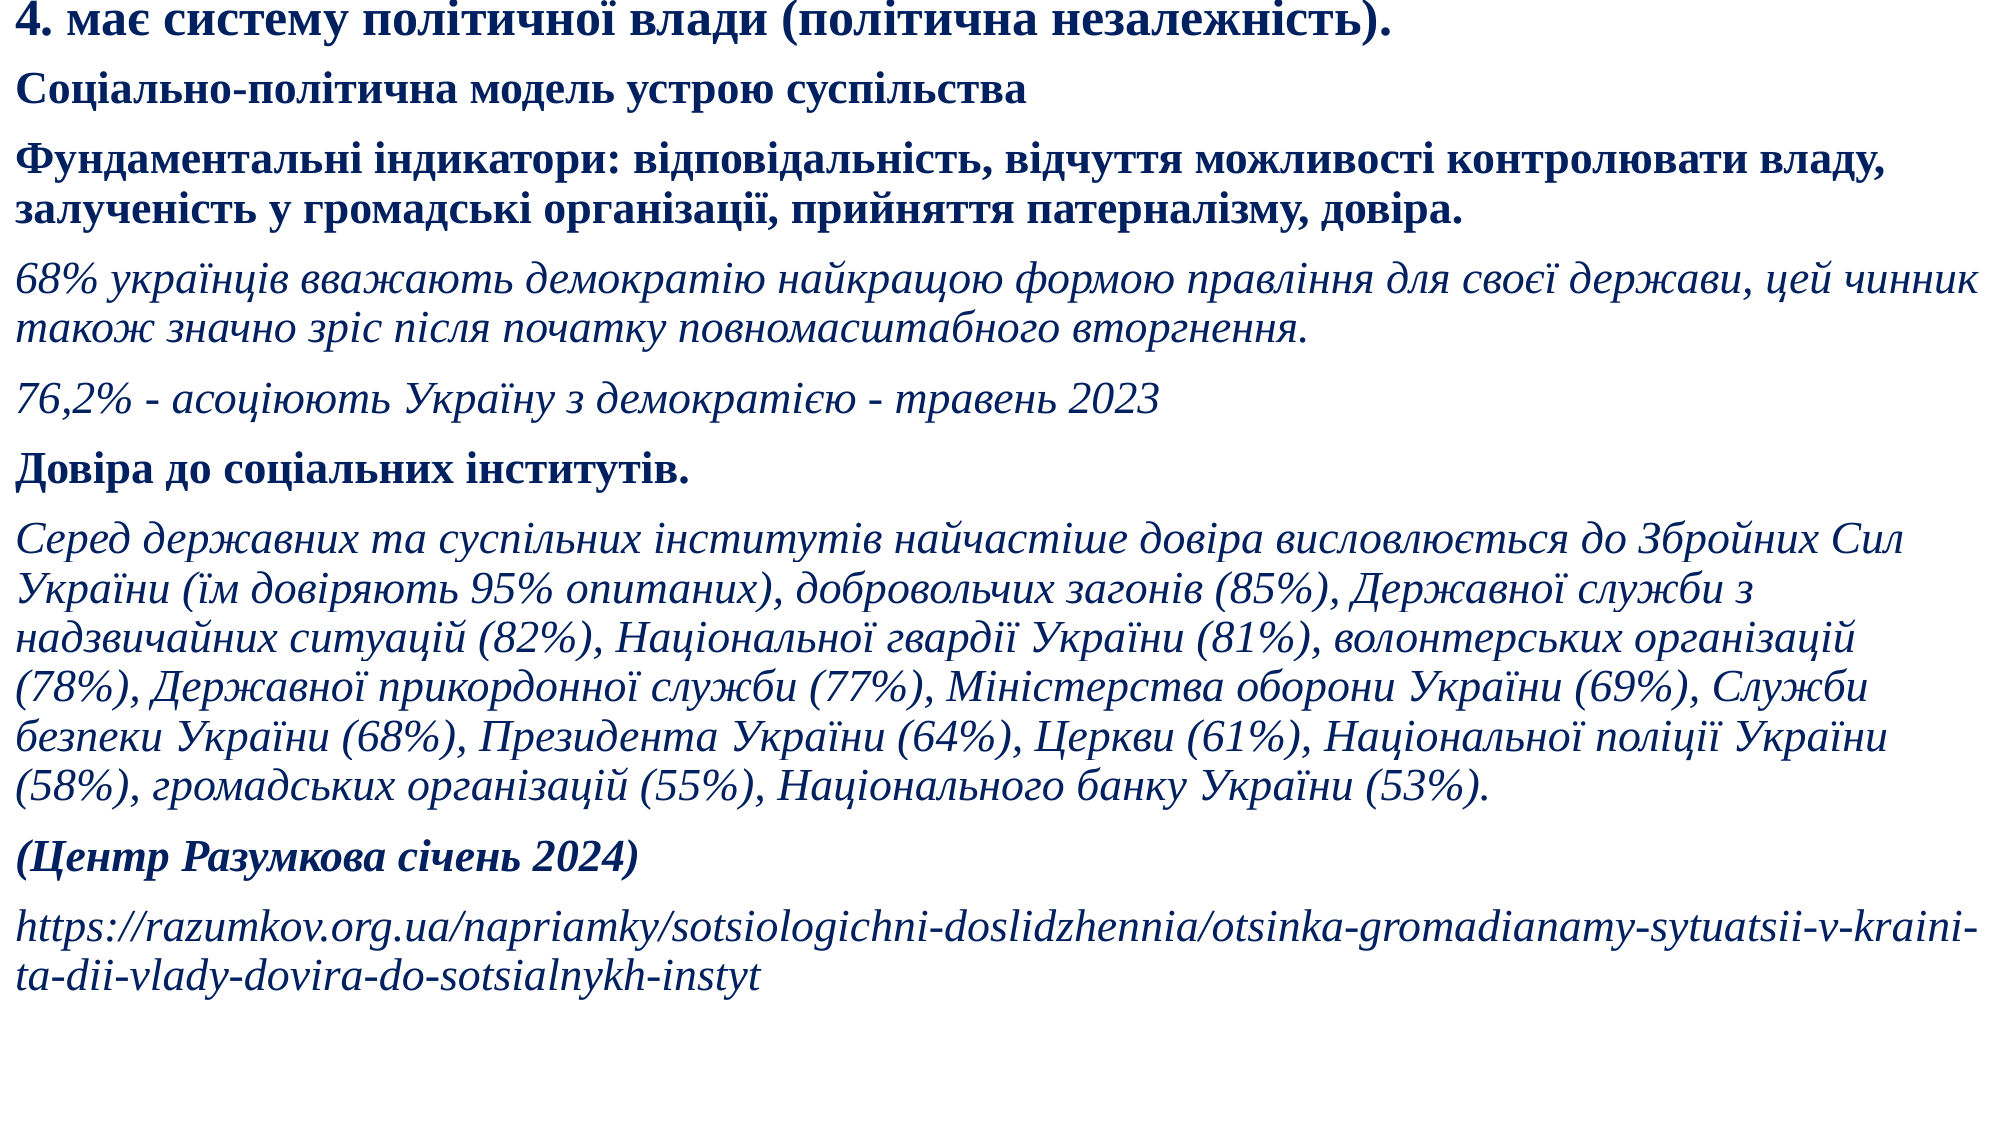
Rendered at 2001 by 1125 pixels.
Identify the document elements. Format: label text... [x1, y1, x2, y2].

list 4. має систему політичної влади (політична незалежність). Соціально-політична модель устрою суспільства Фундаментальні індикатори: відповідальність, відчуття можливості контролювати владу, залученість у громадські організації, прийняття патерналізму, довіра. 68% українців вважають демократію найкращою формою правління для своєї держави, цей чинник також значно зріс після початку повномасштабного вторгнення. 76,2% - асоціюють Україну з демократією - травень 2023 Довіра до соціальних інститутів. Серед державних та суспільних інститутів найчастіше довіра висловлюється до Збройних Сил України (їм довіряють 95% опитаних), добровольчих загонів (85%), Державної служби з надзвичайних ситуацій (82%), Національної гвардії України (81%), волонтерських організацій (78%), Державної прикордонної служби (77%), Міністерства оборони України (69%), Служби безпеки України (68%), Президента України (64%), Церкви (61%), Національної поліції України (58%), громадських організацій (55%), Національного банку України (53%). (Центр Разумкова січень 2024) https://razumkov.org.ua/napriamky/sotsiologichni-doslidzhennia/otsinka-gromadianamy-sytuatsii-v-kraini-ta-dii-vlady-dovira-do-sotsialnykh-instyt [0, 0, 2000, 1113]
